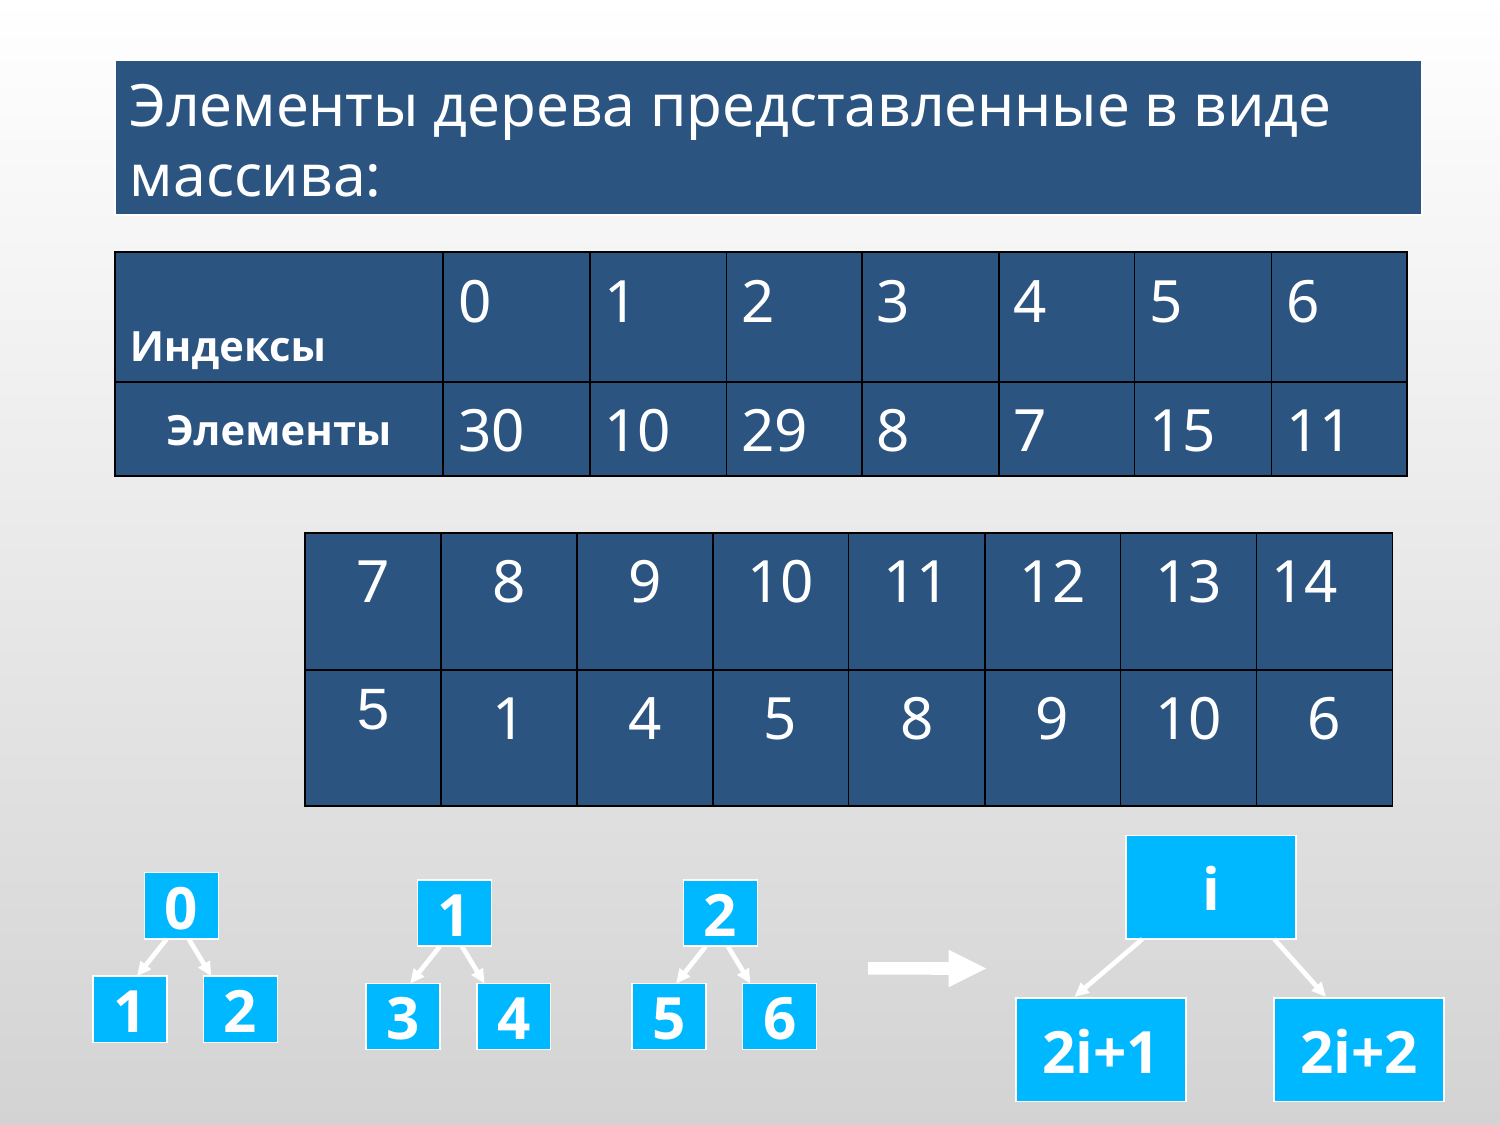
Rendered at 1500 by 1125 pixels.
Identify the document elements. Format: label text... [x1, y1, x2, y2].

table_cell Элементы [116, 383, 442, 475]
table_header 6 [1272, 253, 1406, 381]
table_header 4 [1000, 253, 1134, 381]
table_cell 11 [1272, 383, 1406, 475]
text_box 3 [366, 983, 440, 1050]
table_cell 6 [1257, 671, 1392, 805]
table_cell 15 [1135, 383, 1271, 475]
table_header 14 [1257, 534, 1392, 669]
table_header 13 [1121, 534, 1256, 669]
table_header 10 [714, 534, 848, 669]
text_box 2 [203, 976, 278, 1043]
text_box 0 [144, 872, 219, 939]
text_box 4 [476, 983, 551, 1050]
table_cell 29 [727, 383, 861, 475]
table_header 9 [578, 534, 712, 669]
table_cell 1 [442, 671, 576, 805]
text_box 5 [631, 983, 706, 1050]
table_cell 8 [863, 383, 998, 475]
table_cell 7 [1000, 383, 1134, 475]
table_header 1 [591, 253, 726, 381]
table_cell 4 [578, 671, 712, 805]
table_header 8 [442, 534, 576, 669]
text_box Элементы дерева представленные в виде массива: [115, 60, 1422, 216]
table_header 3 [863, 253, 998, 381]
table_cell 30 [444, 383, 589, 475]
table_header 12 [986, 534, 1120, 669]
table_header 7 [306, 534, 440, 669]
text_box i [1126, 835, 1297, 940]
table_cell 9 [986, 671, 1120, 805]
text_box 6 [742, 983, 817, 1050]
table_header Индексы [116, 253, 442, 381]
table_cell 10 [591, 383, 726, 475]
text_box 1 [417, 879, 492, 947]
table_header 5 [1135, 253, 1271, 381]
table_header 2 [727, 253, 861, 381]
text_box 2i+2 [1274, 998, 1445, 1102]
table_cell 8 [849, 671, 984, 805]
table_header 0 [444, 253, 589, 381]
text_box 1 [92, 976, 167, 1043]
text_box 2 [683, 879, 758, 947]
table_cell 5 [714, 671, 848, 805]
table_cell 10 [1121, 671, 1256, 805]
table_cell 5 [306, 671, 440, 805]
text_box 2i+1 [1015, 998, 1186, 1102]
table_header 11 [849, 534, 984, 669]
